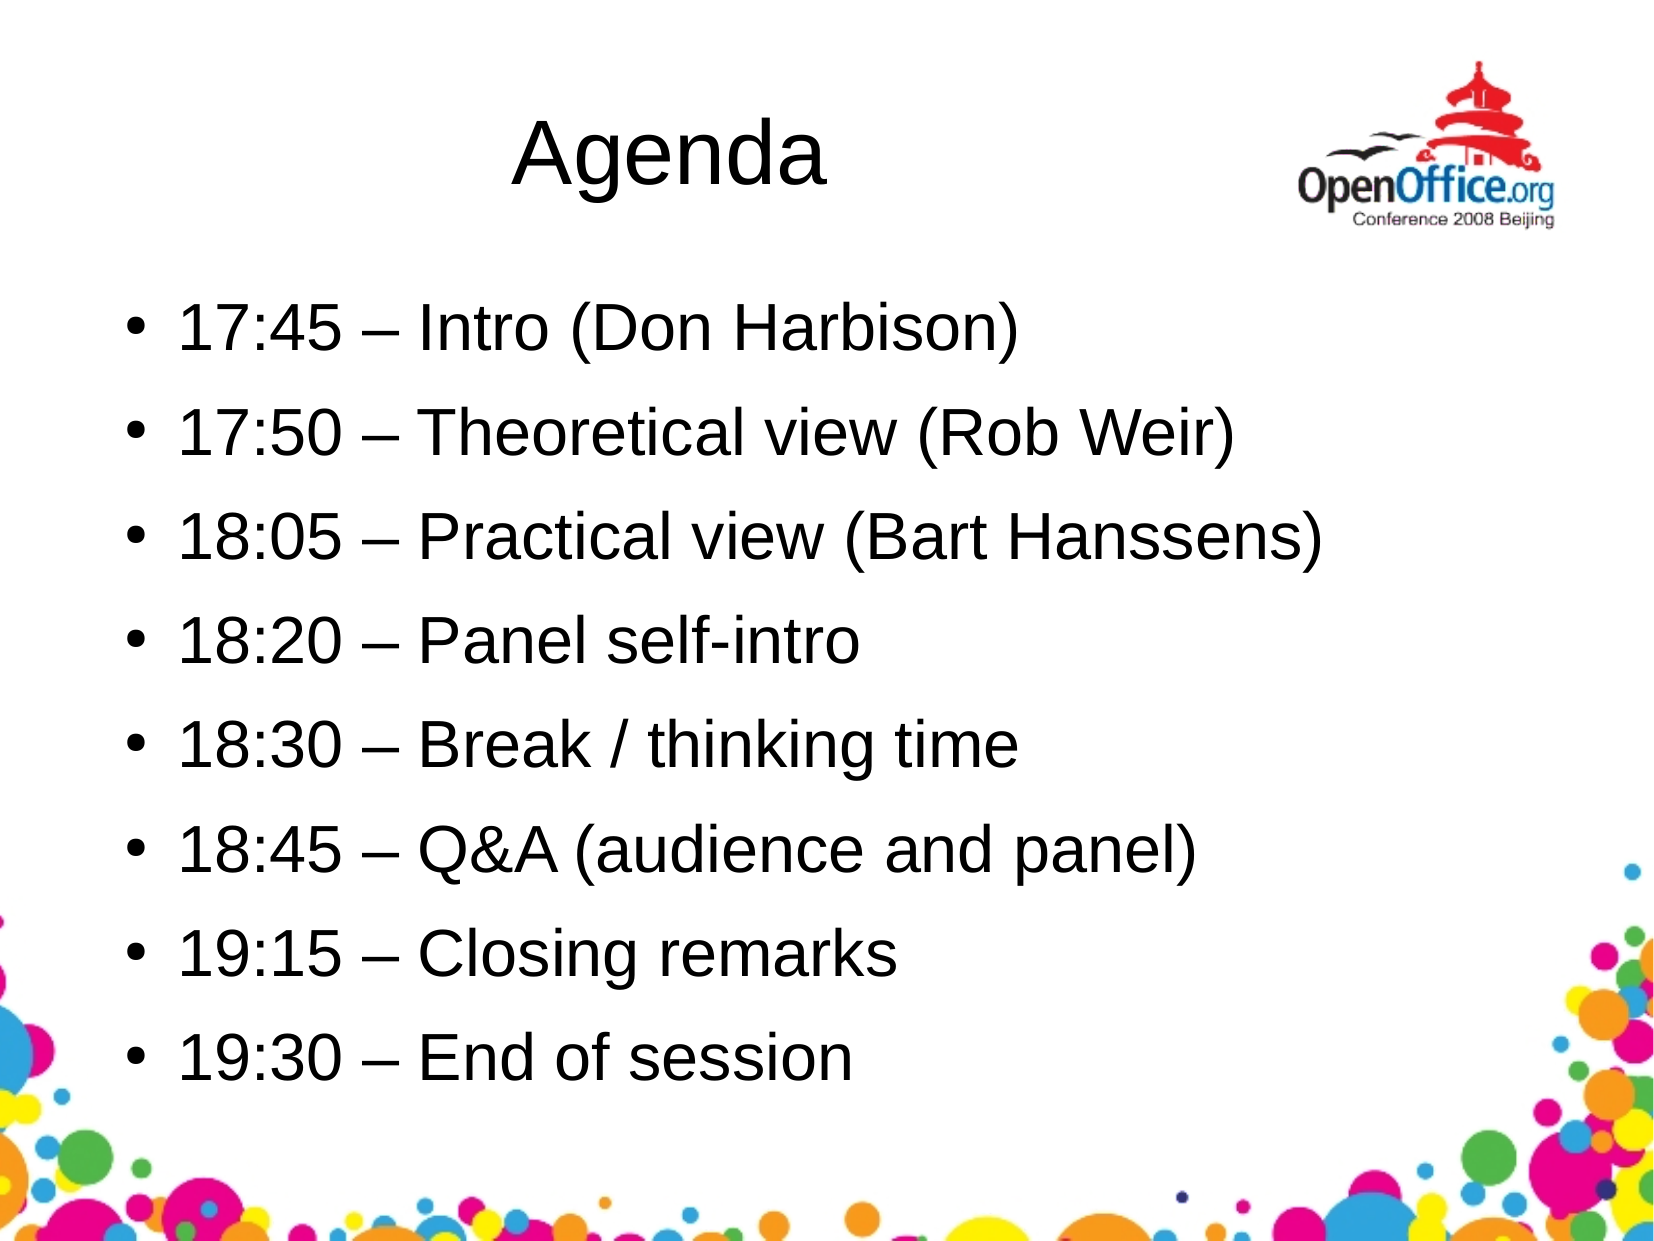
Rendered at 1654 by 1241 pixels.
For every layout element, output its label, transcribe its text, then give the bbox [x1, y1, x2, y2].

picture [1285, 51, 1569, 250]
list 17:45 – Intro (Don Harbison) 17:50 – Theoretical view (Rob Weir) 18:05 – Practical view (Bart Hanssens) 18:20 – Panel self-intro 18:30 – Break / thinking time 18:45 – Q&A (audience and panel) 19:15 – Closing remarks 19:30 – End of session [88, 290, 1577, 1109]
title Agenda [82, 49, 1258, 257]
picture [0, 810, 1654, 1241]
